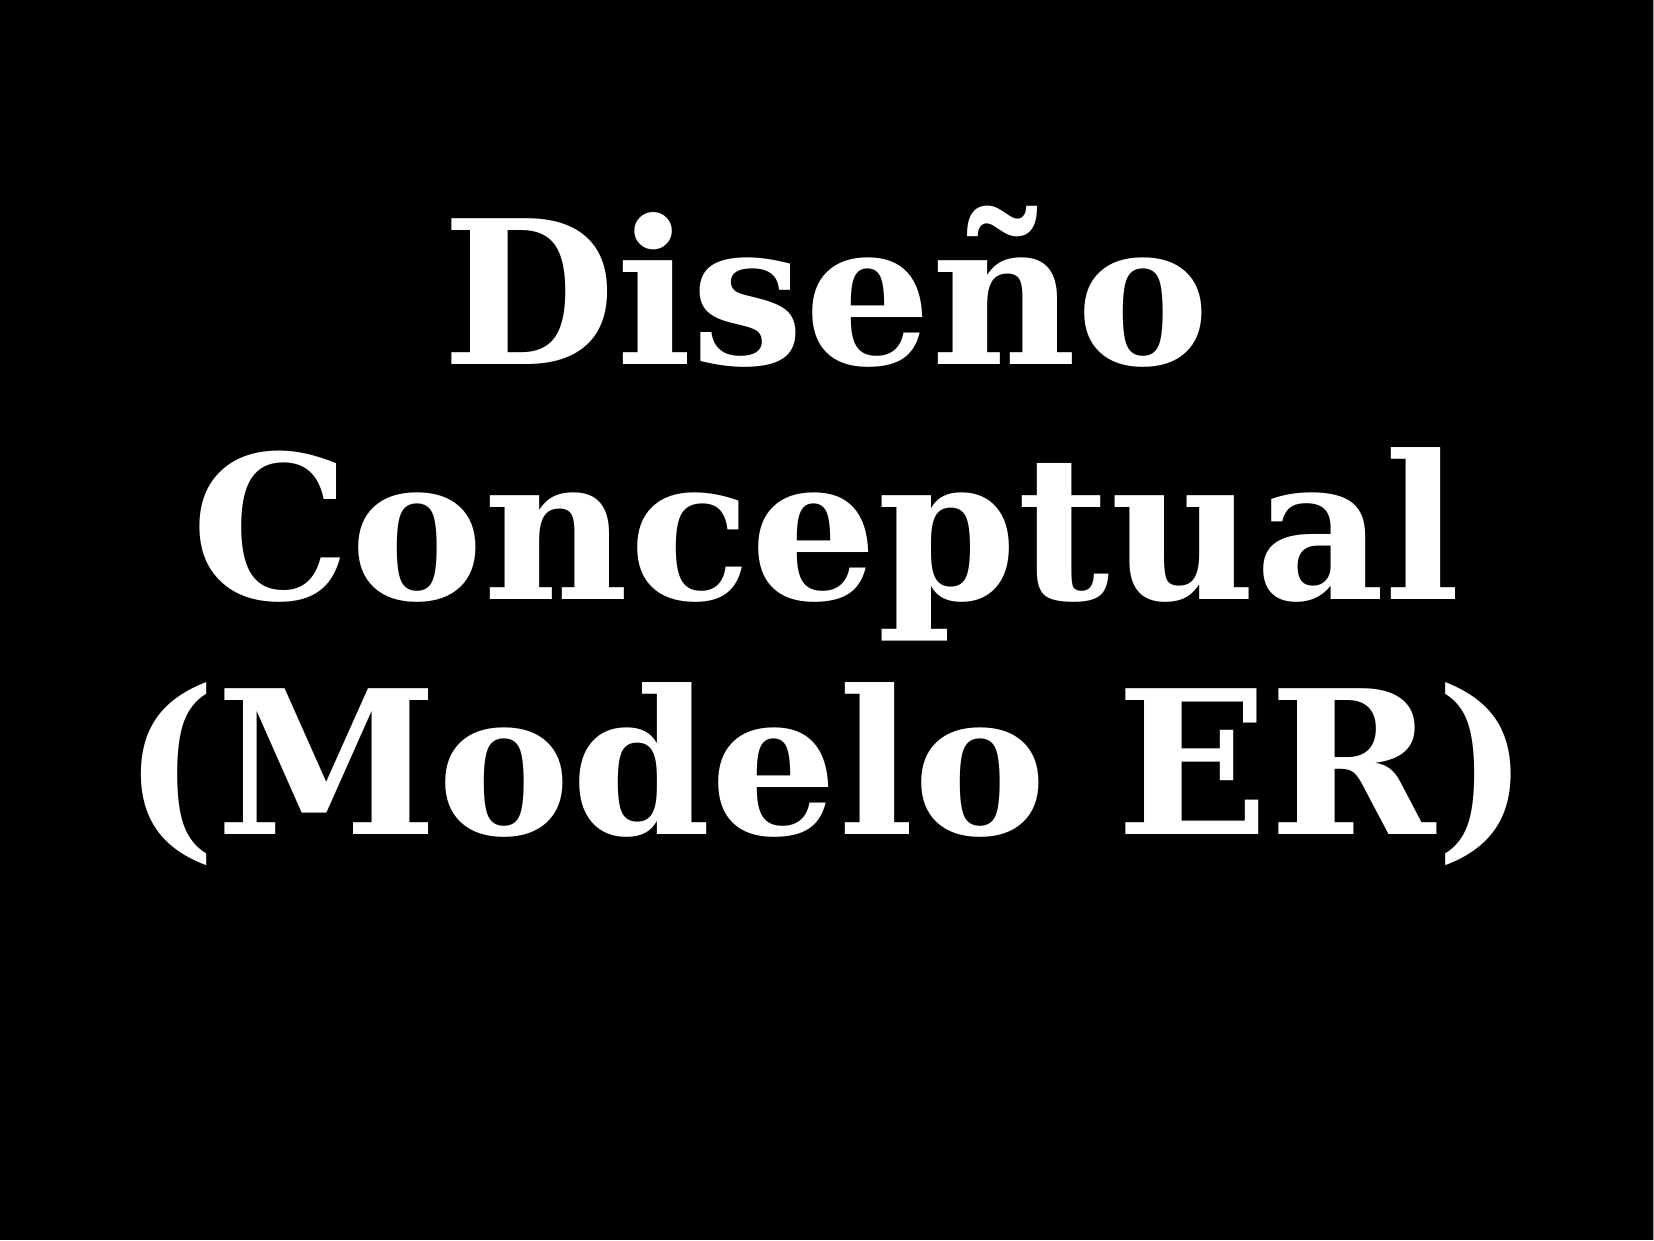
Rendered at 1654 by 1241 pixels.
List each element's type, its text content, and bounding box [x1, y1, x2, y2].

subtitle Diseño Conceptual (Modelo ER) [82, 49, 1571, 1010]
